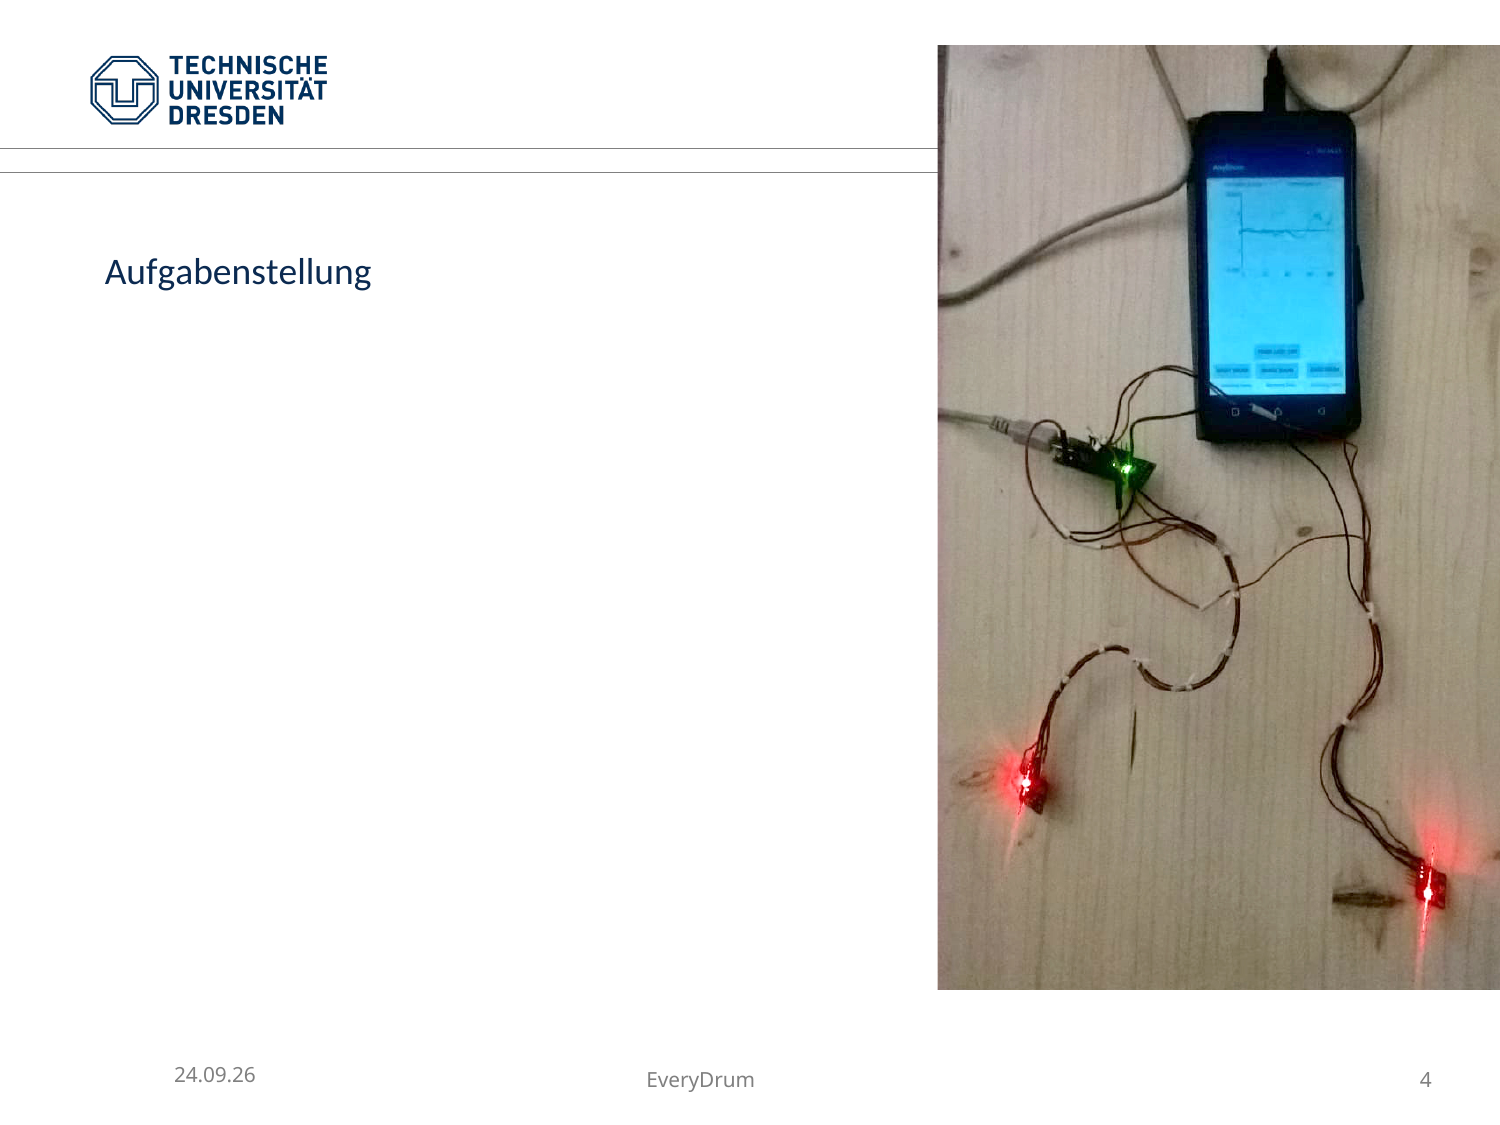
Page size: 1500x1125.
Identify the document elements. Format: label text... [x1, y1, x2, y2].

text_box 09.07.18 [159, 1046, 510, 1107]
text_box Aufgabenstellung [90, 239, 937, 300]
picture [937, 45, 1500, 991]
picture [90, 54, 327, 125]
